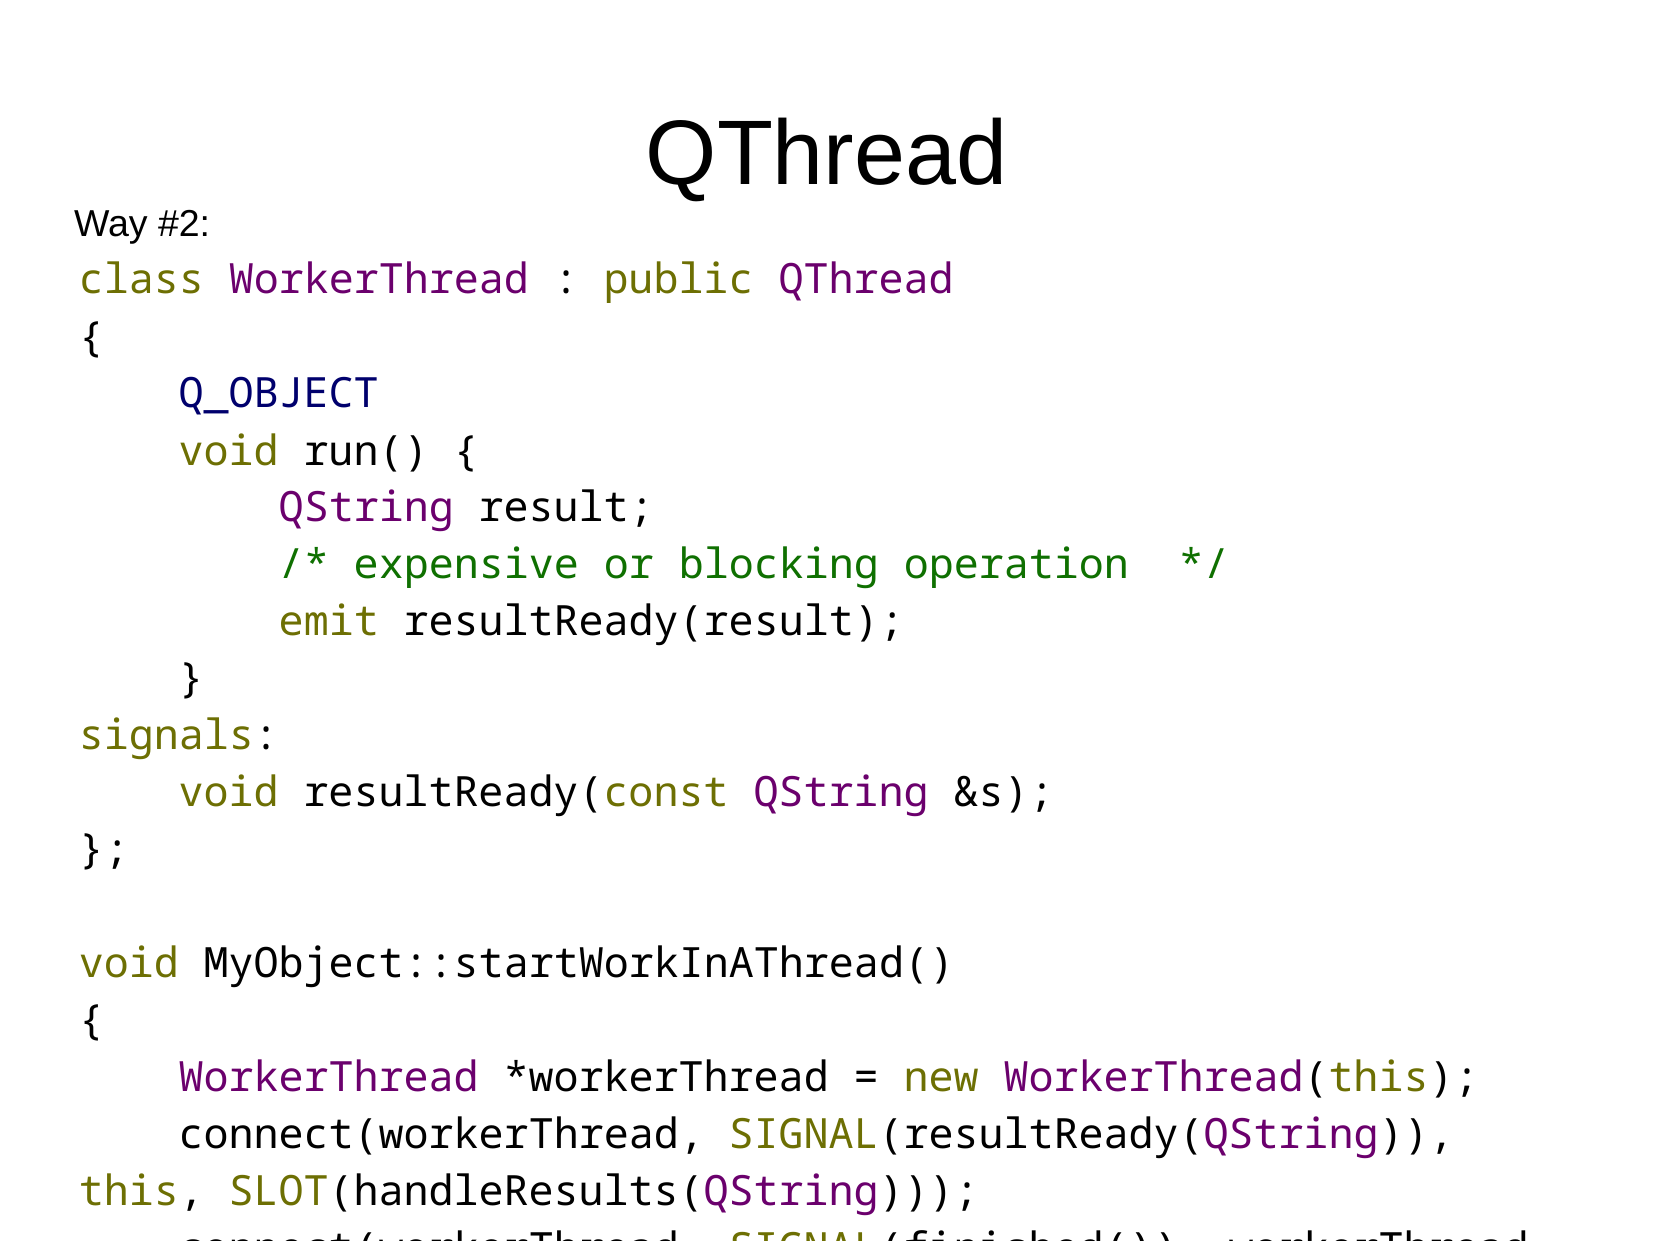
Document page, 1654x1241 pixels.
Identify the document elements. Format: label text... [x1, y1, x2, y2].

text_box class WorkerThread : public QThread { Q_OBJECT void run() { QString result; /* expensive or blocking operation */ emit resultReady(result); } signals: void resultReady(const QString &s); }; void MyObject::startWorkInAThread() { WorkerThread *workerThread = new WorkerThread(this); connect(workerThread, SIGNAL(resultReady(QString)), this, SLOT(handleResults(QString))); connect(workerThread, SIGNAL(finished()), workerThread, SLOT(deleteLater())); workerThread->start(); } [63, 241, 1606, 1171]
text_box Way #2: [59, 195, 226, 252]
title QThread [82, 49, 1571, 241]
